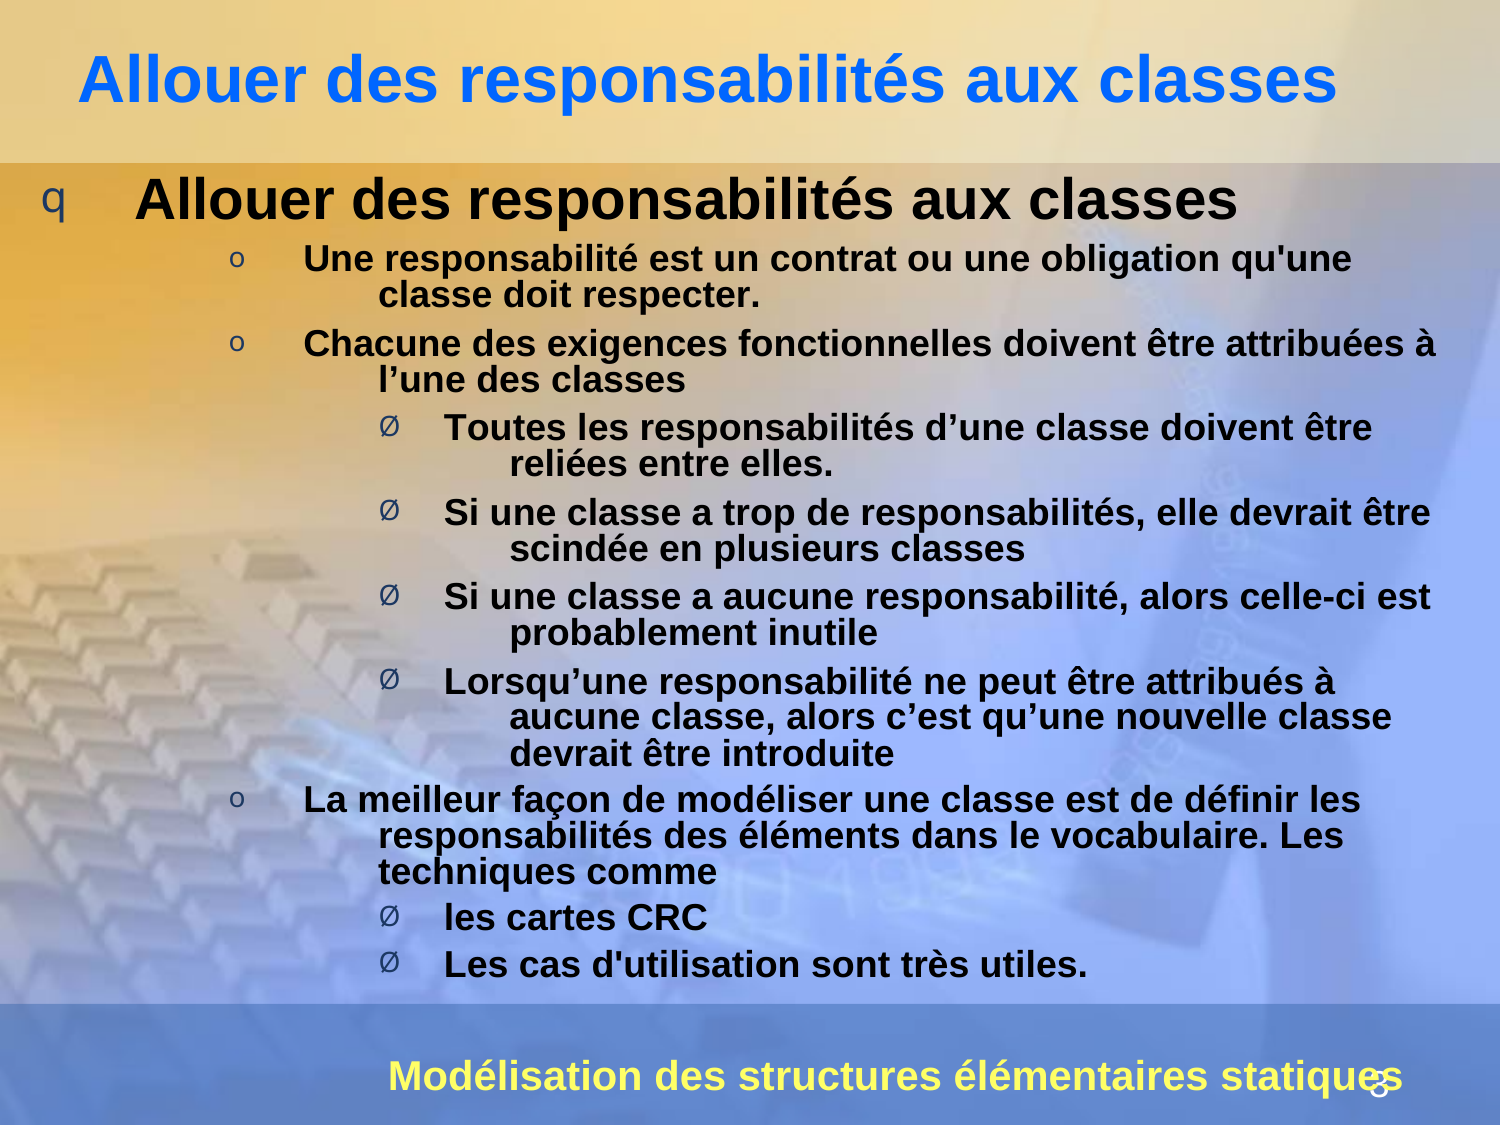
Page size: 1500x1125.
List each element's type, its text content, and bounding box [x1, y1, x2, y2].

text_box Modélisation des structures élémentaires statiques [388, 1049, 1404, 1099]
list Allouer des responsabilités aux classes Une responsabilité est un contrat ou une obligation qu'une classe doit respecter. Chacune des exigences fonctionnelles doivent être attribuées à l’une des classes Toutes les responsabilités d’une classe doivent être reliées entre elles. Si une classe a trop de responsabilités, elle devrait être scindée en plusieurs classes Si une classe a aucune responsabilité, alors celle-ci est probablement inutile Lorsqu’une responsabilité ne peut être attribués à aucune classe, alors c’est qu’une nouvelle classe devrait être introduite La meilleur façon de modéliser une classe est de définir les responsabilités des éléments dans le vocabulaire. Les techniques comme les cartes CRC Les cas d'utilisation sont très utiles. [25, 167, 1470, 962]
title Allouer des responsabilités aux classes [62, 37, 1469, 125]
